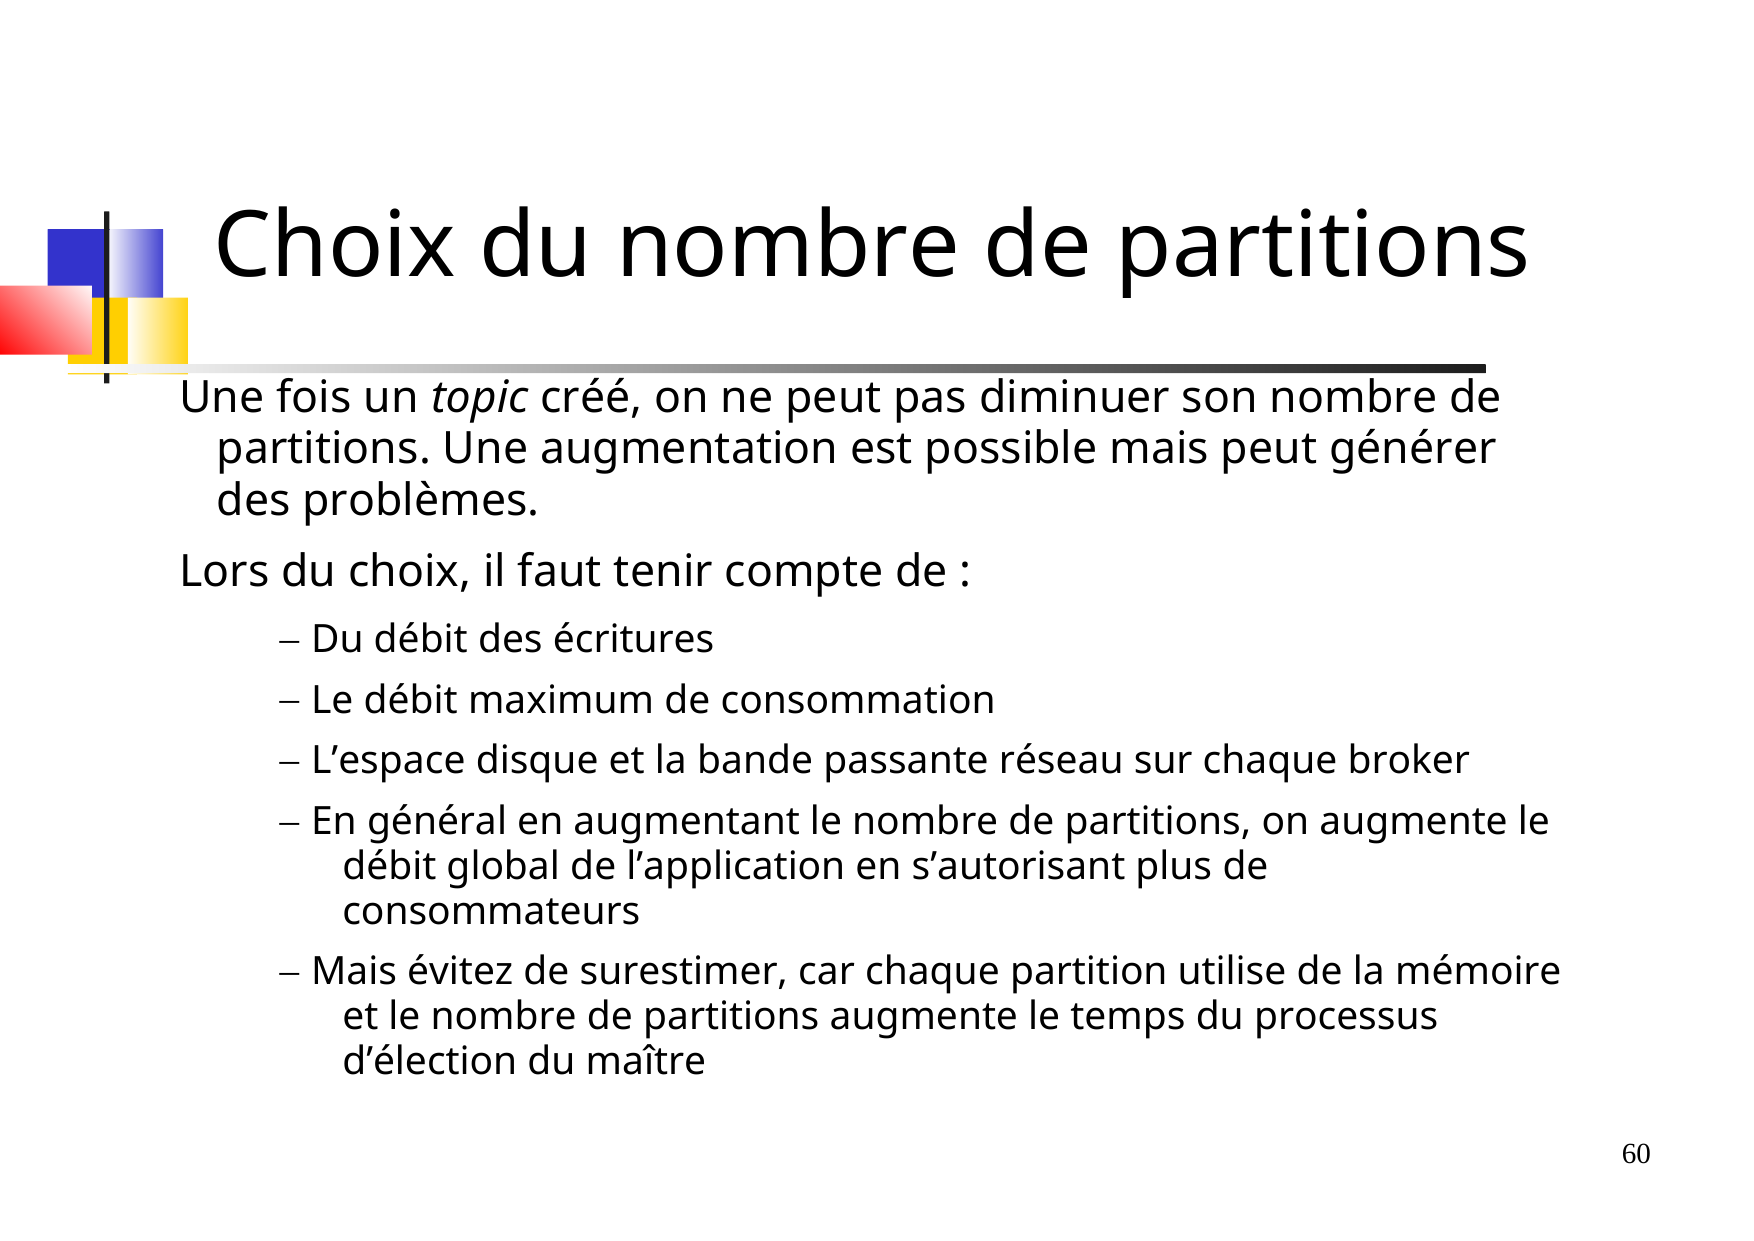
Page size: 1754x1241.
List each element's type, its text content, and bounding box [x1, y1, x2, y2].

title Choix du nombre de partitions [179, 139, 1567, 351]
list Une fois un topic créé, on ne peut pas diminuer son nombre de partitions. Une augmentation est possible mais peut générer des problèmes. Lors du choix, il faut tenir compte de : Du débit des écritures Le débit maximum de consommation L’espace disque et la bande passante réseau sur chaque broker En général en augmentant le nombre de partitions, on augmente le débit global de l’application en s’autorisant plus de consommateurs Mais évitez de surestimer, car chaque partition utilise de la mémoire et le nombre de partitions augmente le temps du processus d’élection du maître [179, 371, 1567, 1091]
